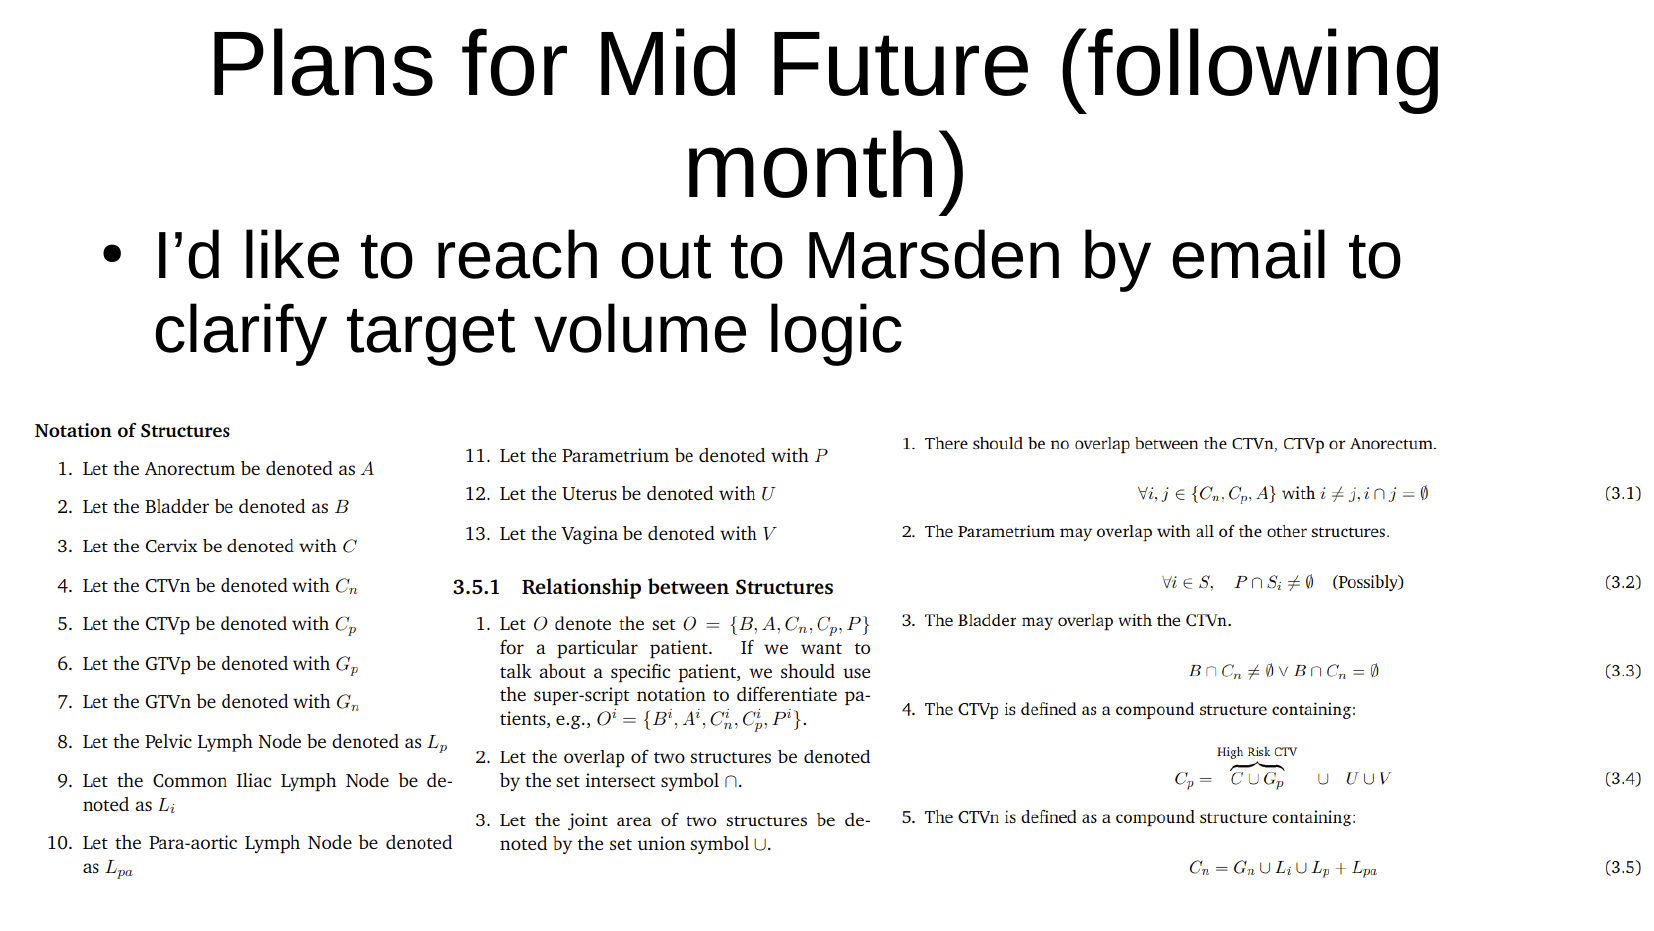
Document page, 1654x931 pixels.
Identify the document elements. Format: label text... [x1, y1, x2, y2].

title Plans for Mid Future (following month) [82, 12, 1571, 217]
list I’d like to reach out to Marsden by email to clarify target volume logic [82, 217, 1571, 422]
picture [27, 413, 1654, 887]
